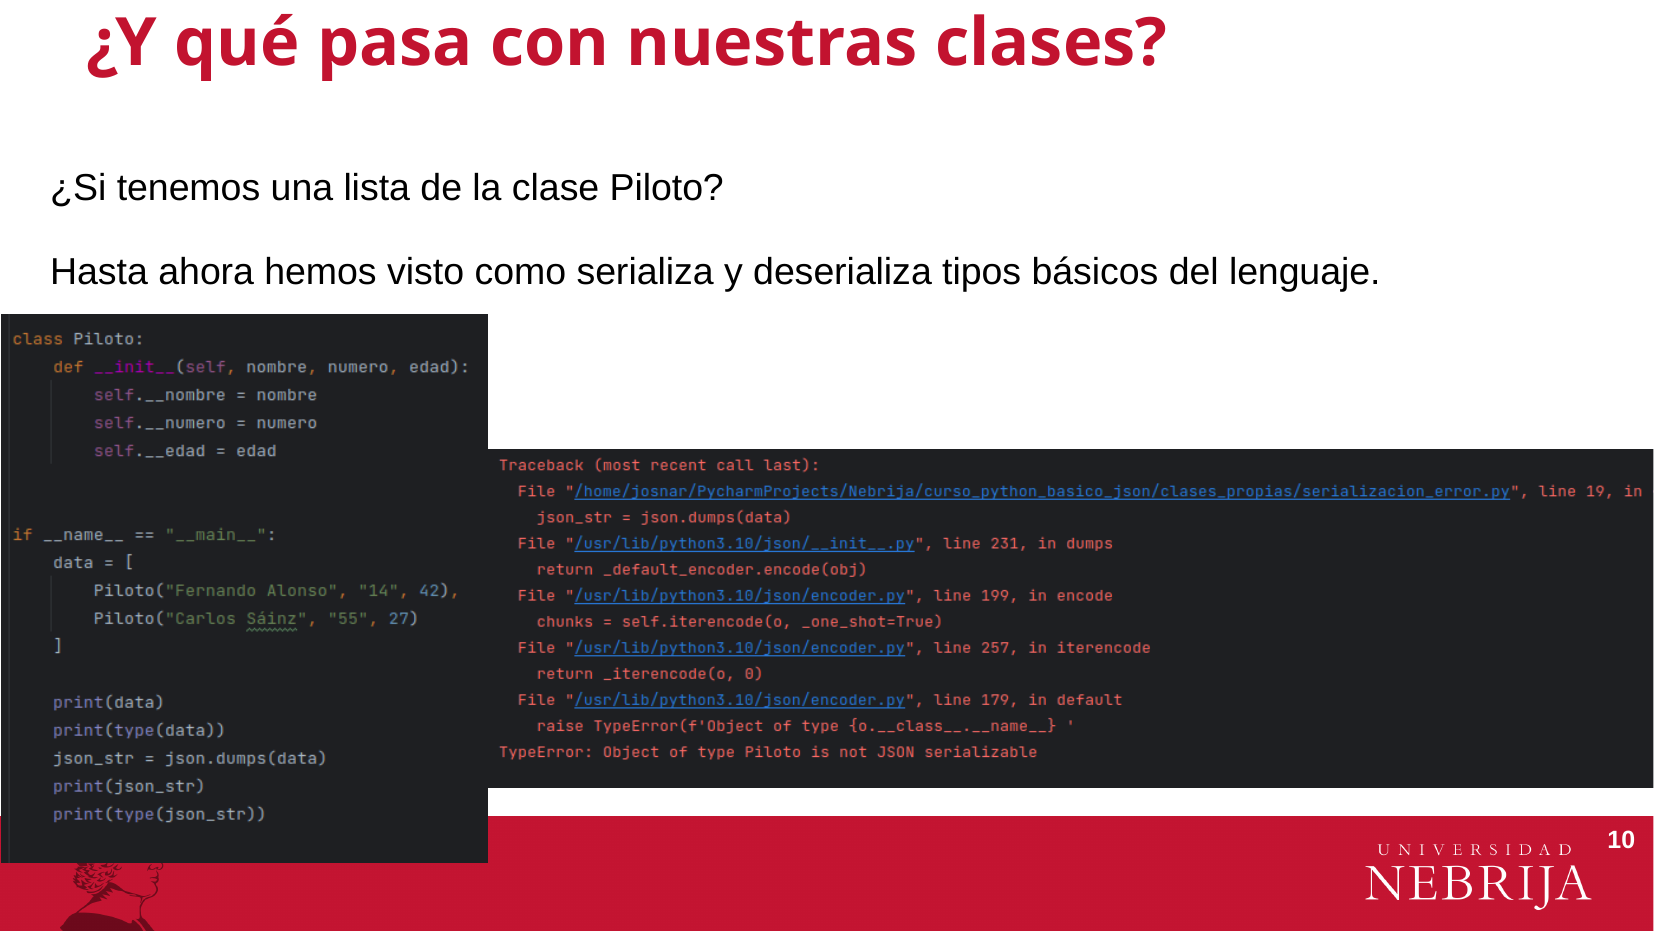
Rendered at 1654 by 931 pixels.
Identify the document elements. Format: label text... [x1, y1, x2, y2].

text_box ¿Si tenemos una lista de la clase Piloto? Hasta ahora hemos visto como serializa y deserializa tipos básicos del lenguaje. [0, 112, 1654, 788]
text_box ¿Y qué pasa con nuestras clases? [0, 0, 1650, 87]
picture [0, 314, 1654, 931]
